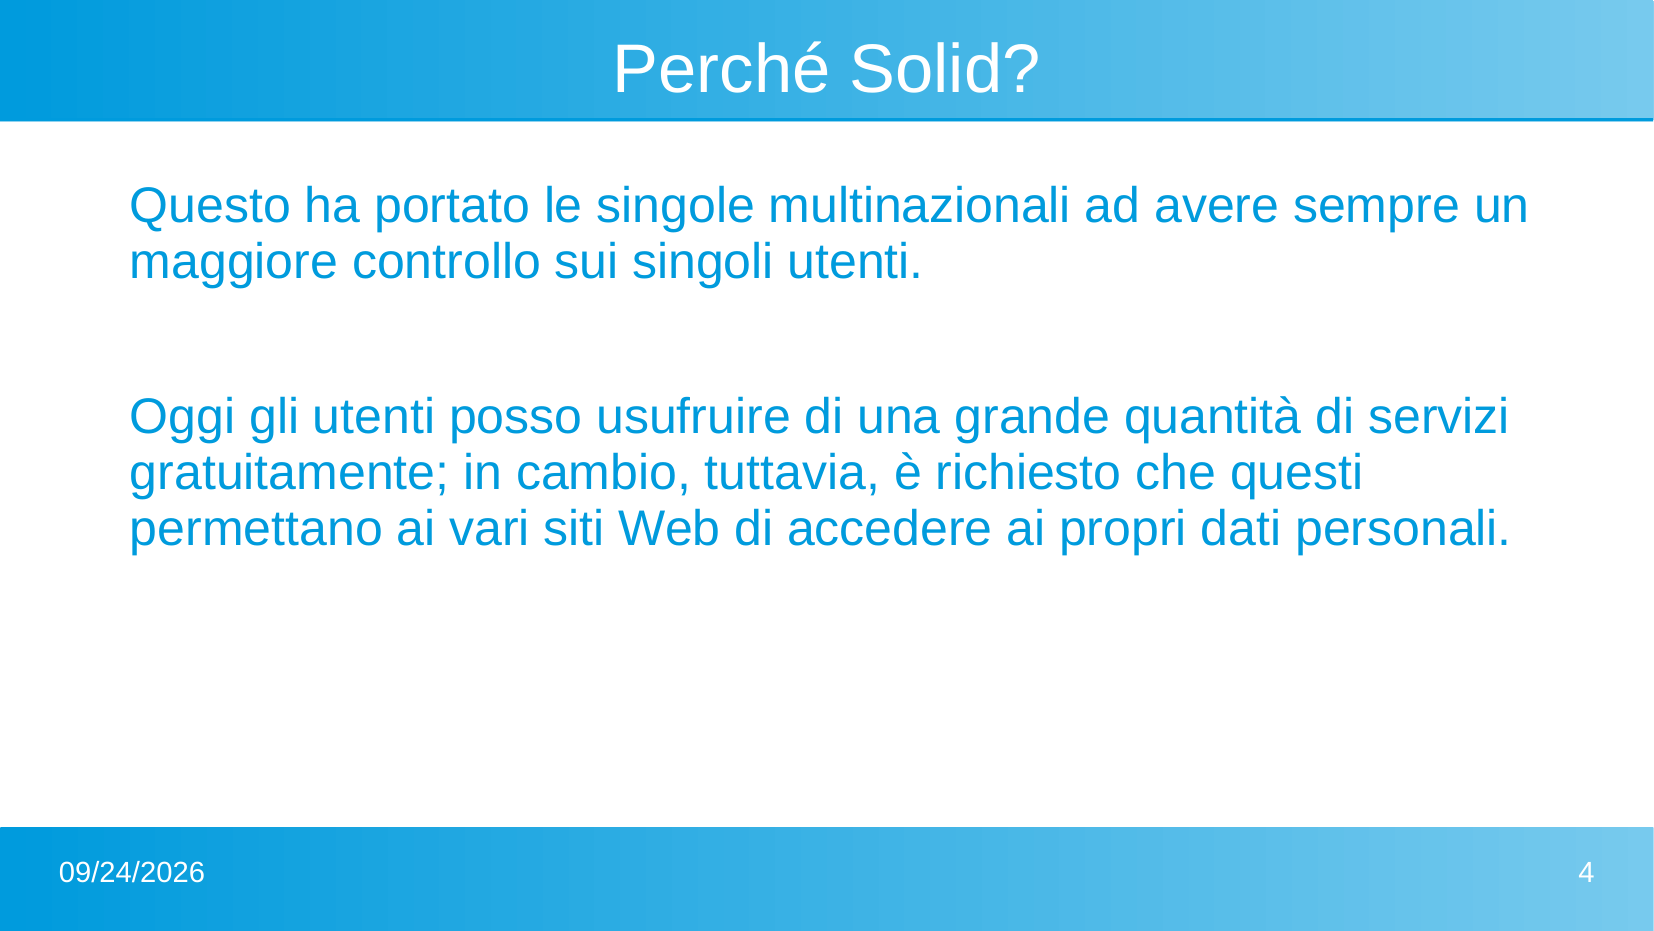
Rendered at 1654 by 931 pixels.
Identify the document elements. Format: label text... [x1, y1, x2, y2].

list Questo ha portato le singole multinazionali ad avere sempre un maggiore controllo sui singoli utenti. Oggi gli utenti posso usufruire di una grande quantità di servizi gratuitamente; in cambio, tuttavia, è richiesto che questi permettano ai vari siti Web di accedere ai propri dati personali. [59, 177, 1595, 768]
title Perché Solid? [59, 29, 1595, 108]
